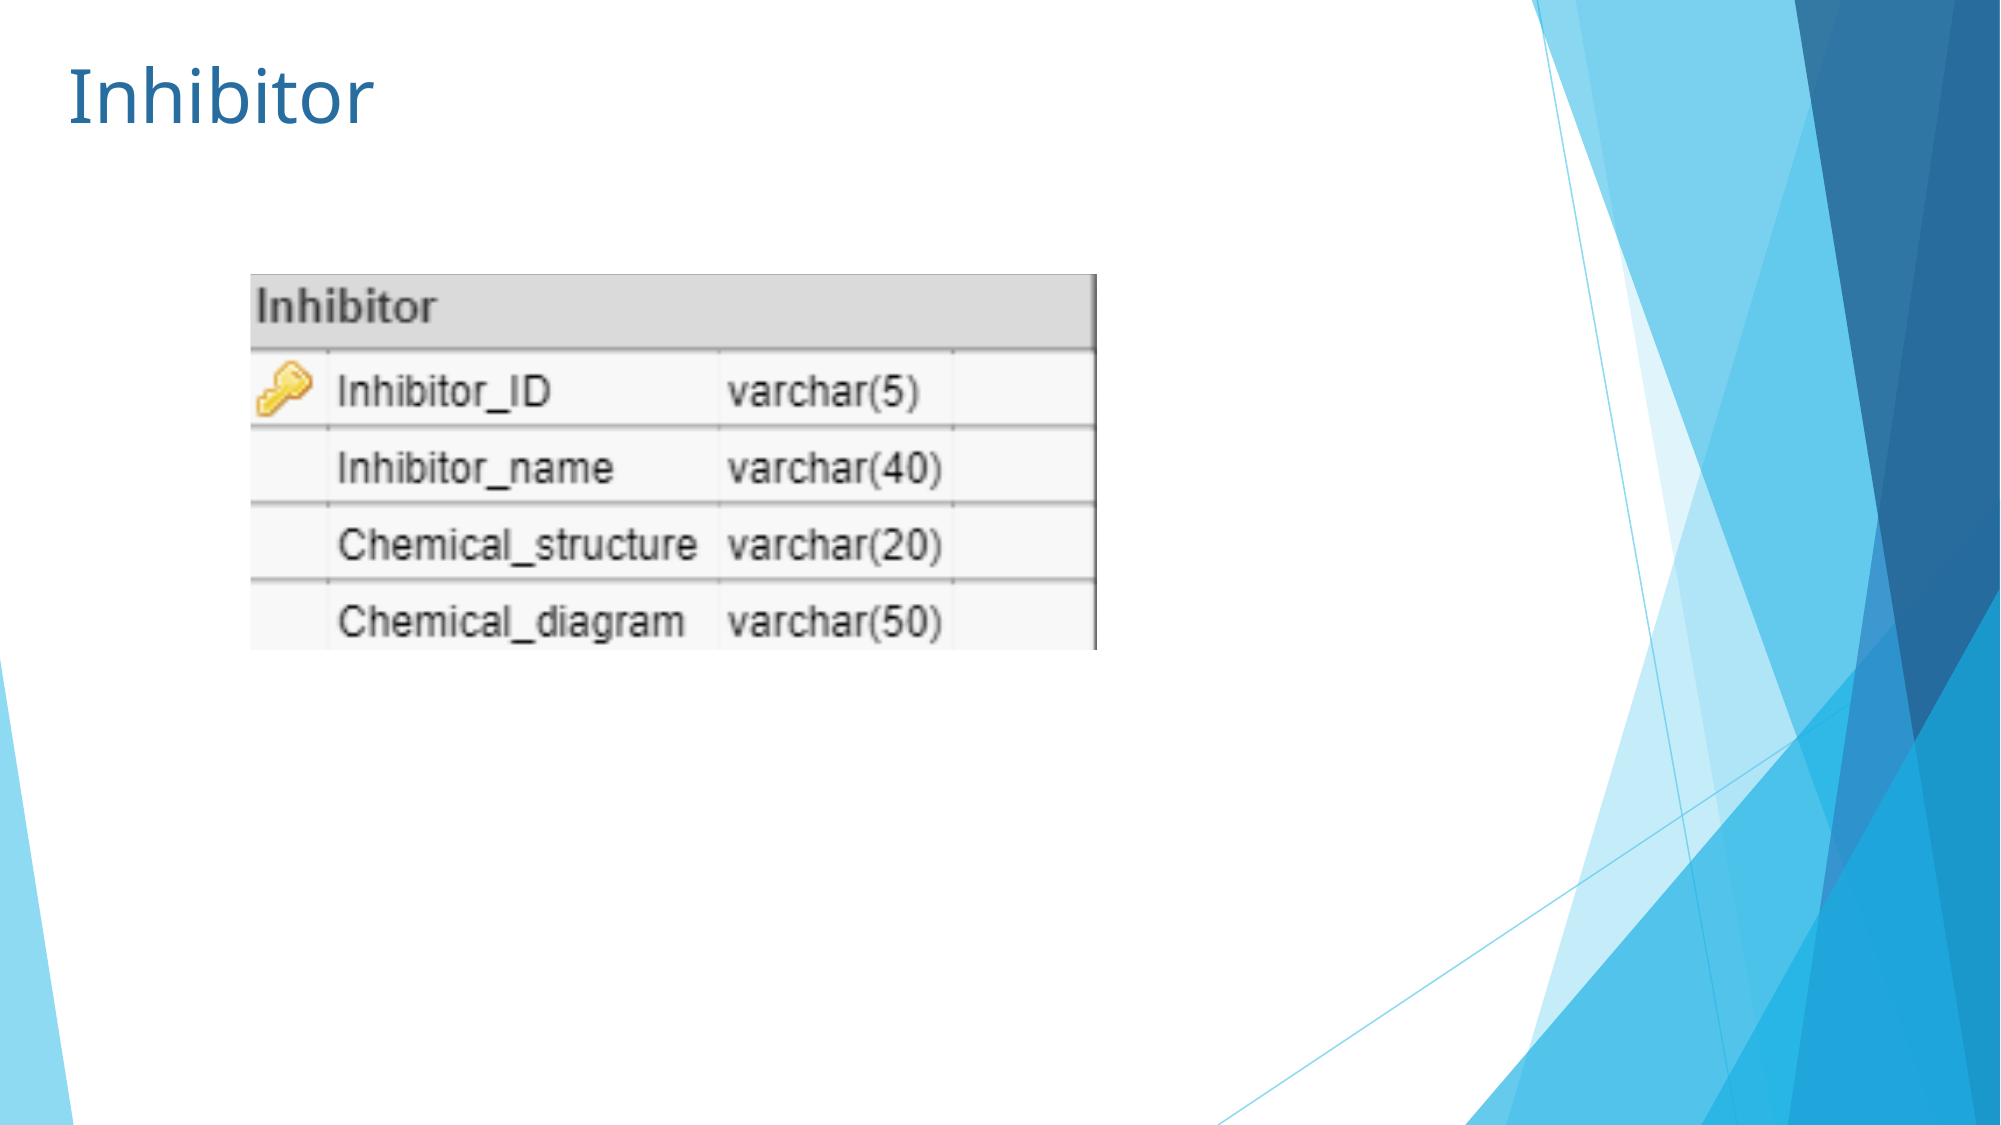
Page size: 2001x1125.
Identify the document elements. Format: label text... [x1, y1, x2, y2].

picture [250, 274, 1097, 650]
text_box Inhibitor [0, 0, 897, 188]
